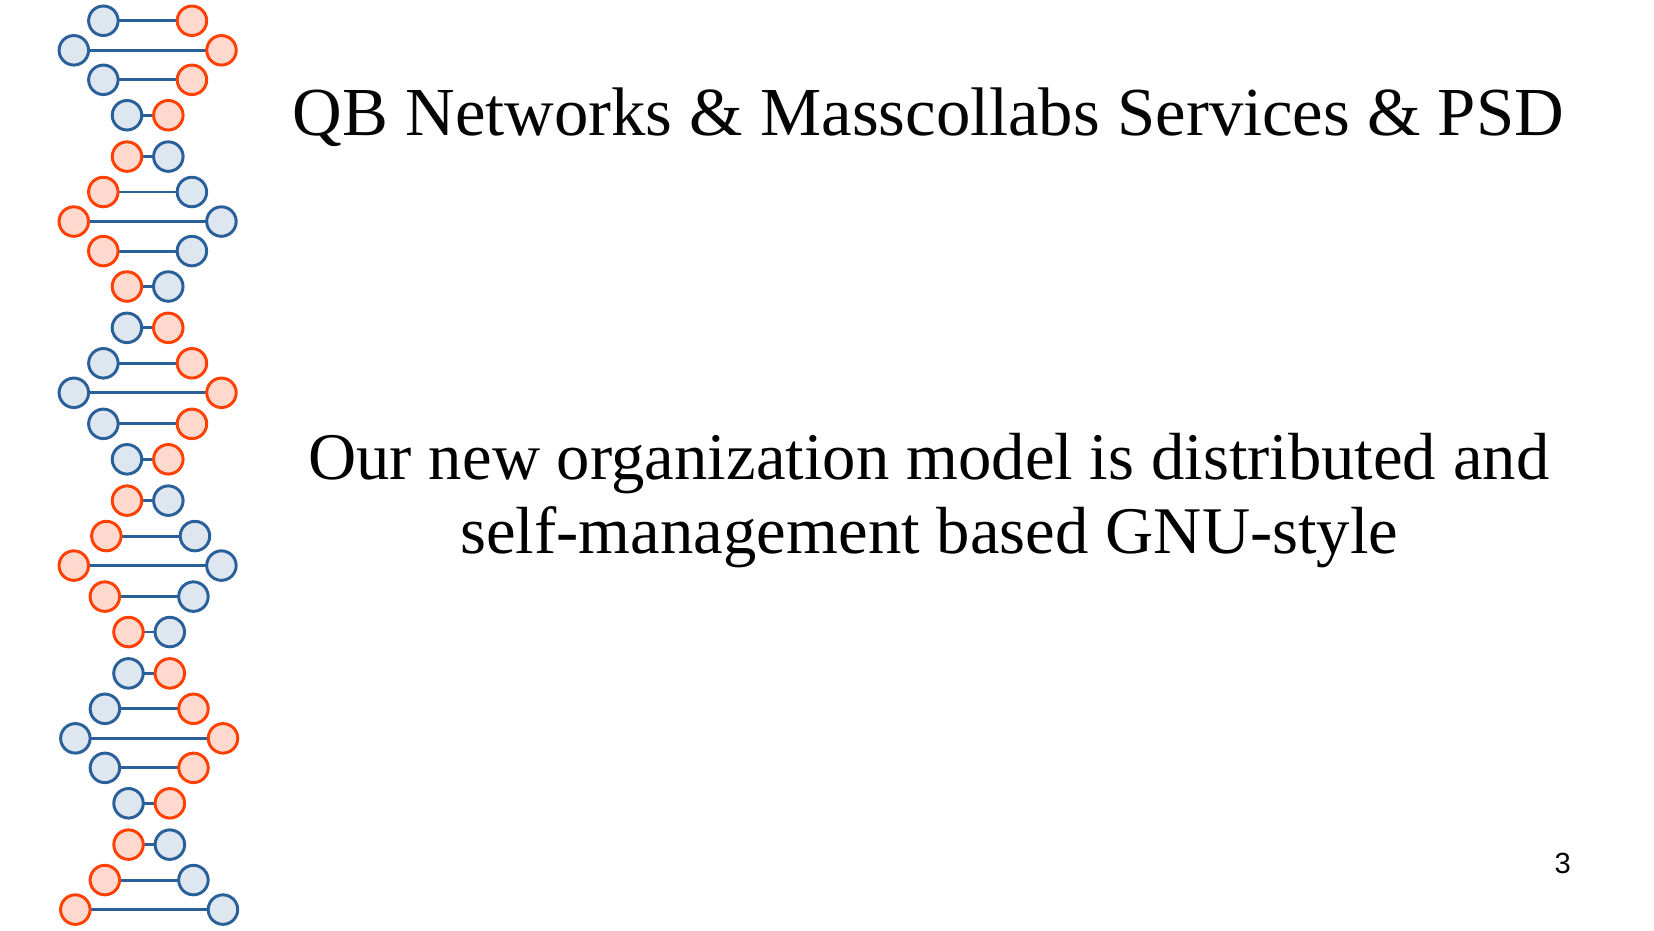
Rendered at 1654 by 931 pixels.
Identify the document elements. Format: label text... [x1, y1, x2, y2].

title QB Networks & Masscollabs Services & PSD [265, 35, 1595, 189]
subtitle Our new organization model is distributed and self-management based GNU-style [265, 224, 1595, 764]
